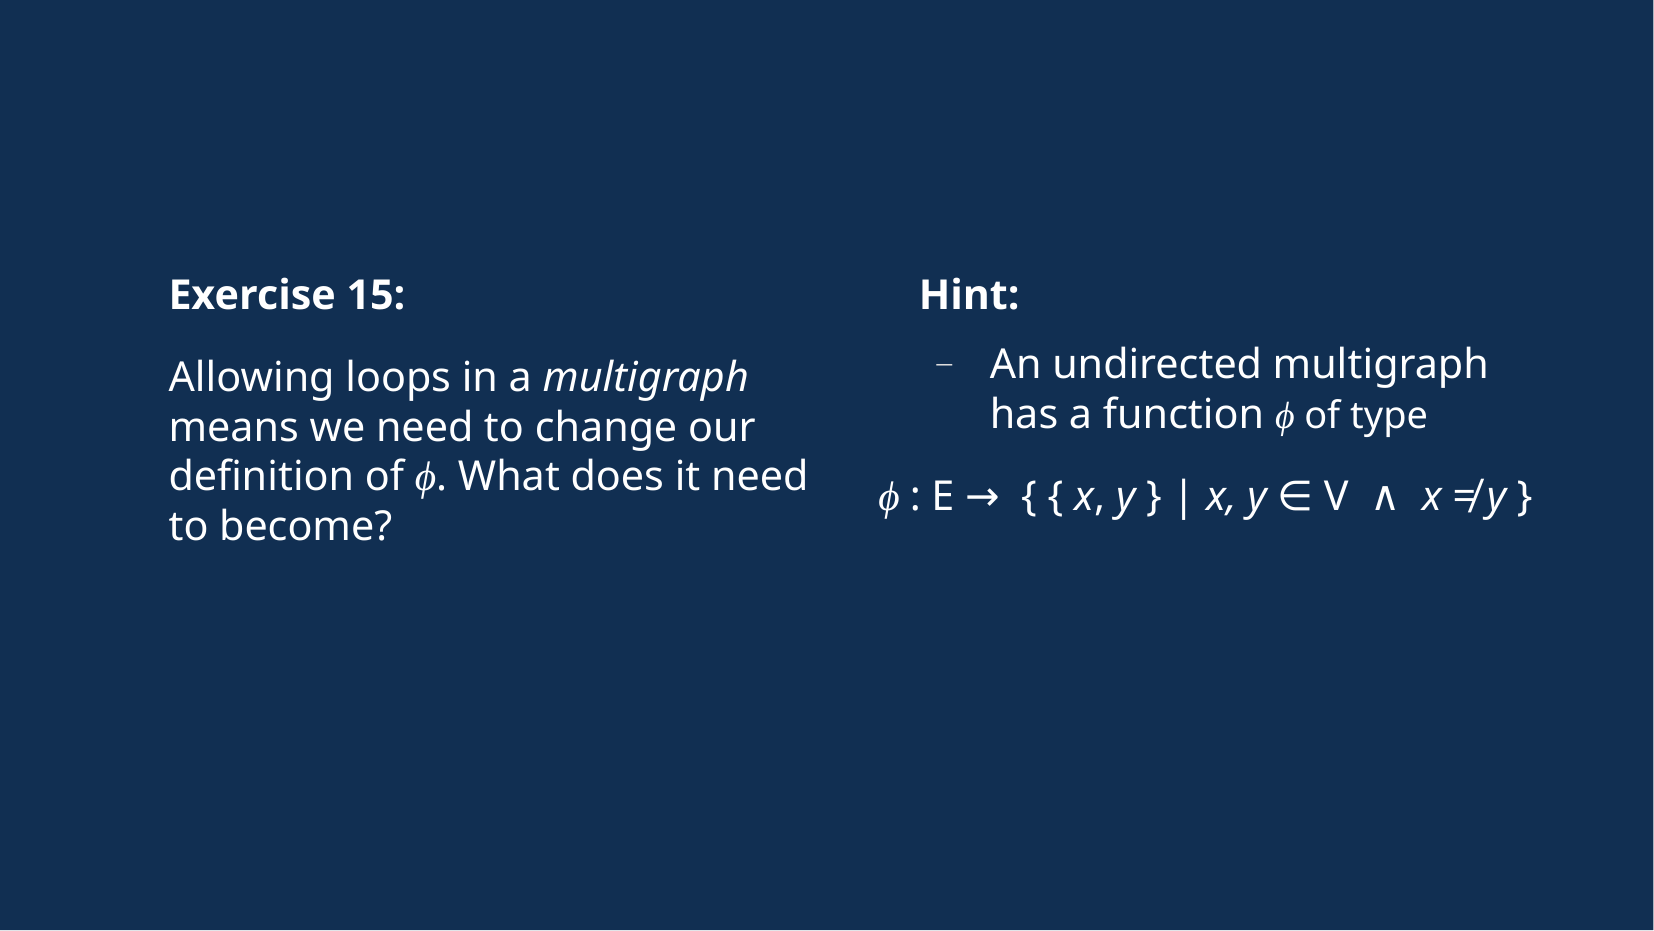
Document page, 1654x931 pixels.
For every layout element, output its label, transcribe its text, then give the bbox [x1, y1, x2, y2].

list Hint: An undirected multigraph has a function ϕ of type ϕ : E → { { x, y } | x, y ∈ V ∧ x ≠ y } [848, 268, 1563, 806]
list Exercise 15: Allowing loops in a multigraph means we need to change our definition of ϕ. What does it need to become? [97, 268, 813, 806]
